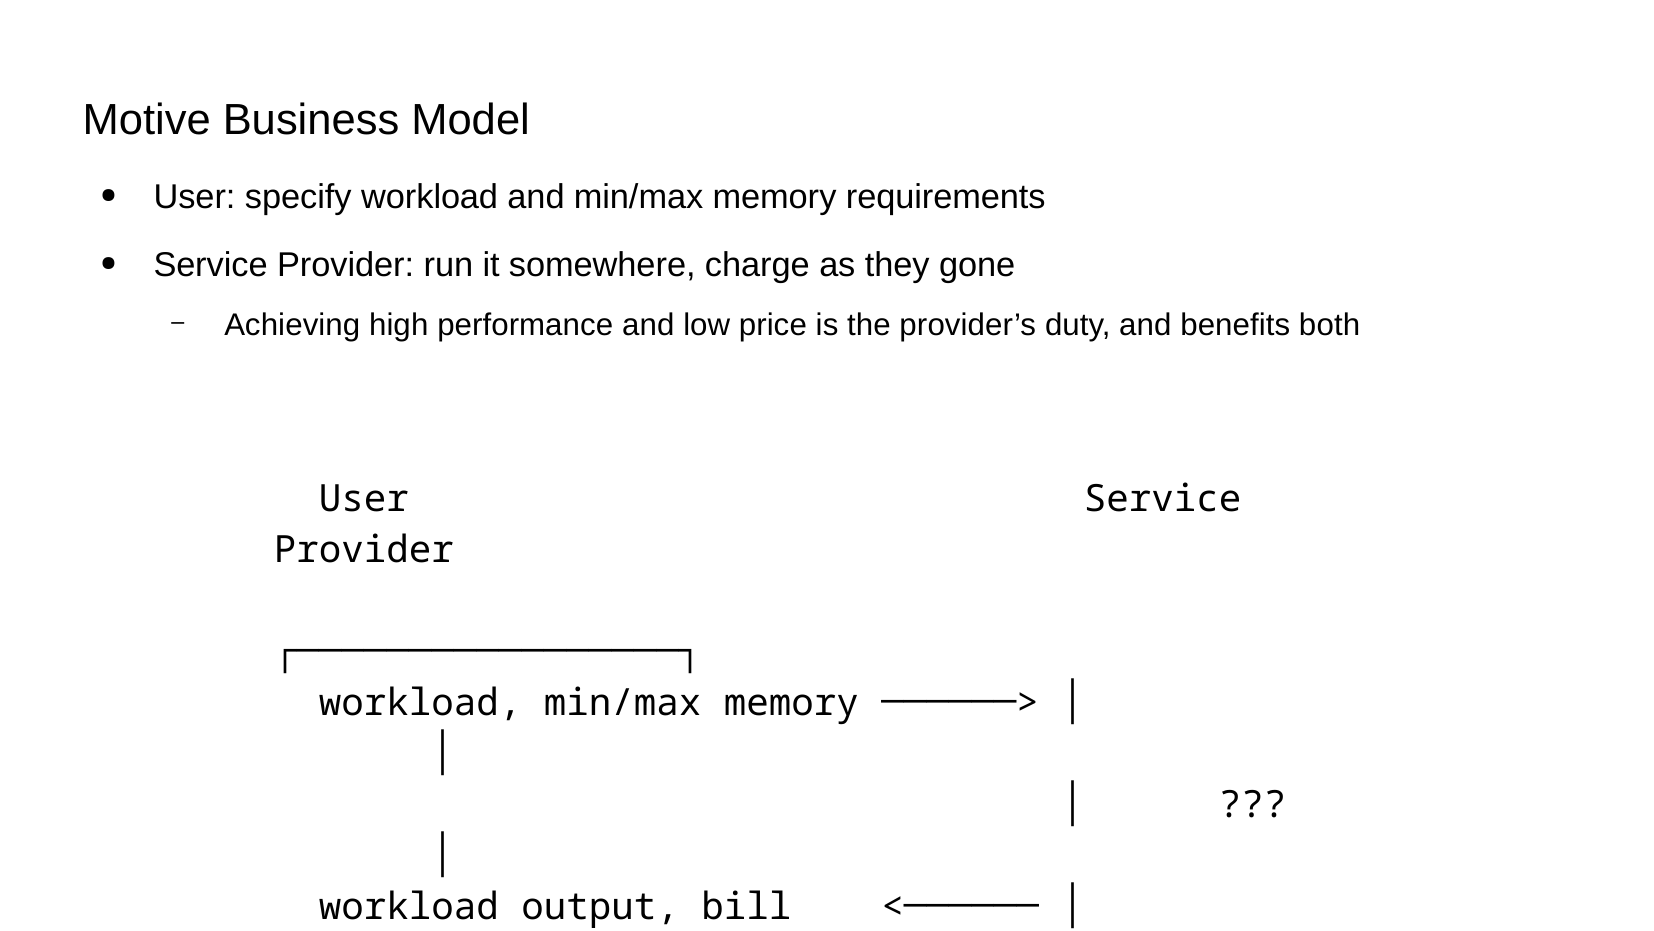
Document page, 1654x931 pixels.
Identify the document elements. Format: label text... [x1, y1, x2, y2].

text_box User Service Provider ┌─────────────────┐ workload, min/max memory ──────> │ │ │ ??? │ workload output, bill <────── │ │ └─────────────────┘ [259, 463, 1306, 706]
list User: specify workload and min/max memory requirements Service Provider: run it somewhere, charge as they gone Achieving high performance and low price is the provider’s duty, and benefits both [82, 177, 1571, 833]
title Motive Business Model [82, 81, 1571, 157]
